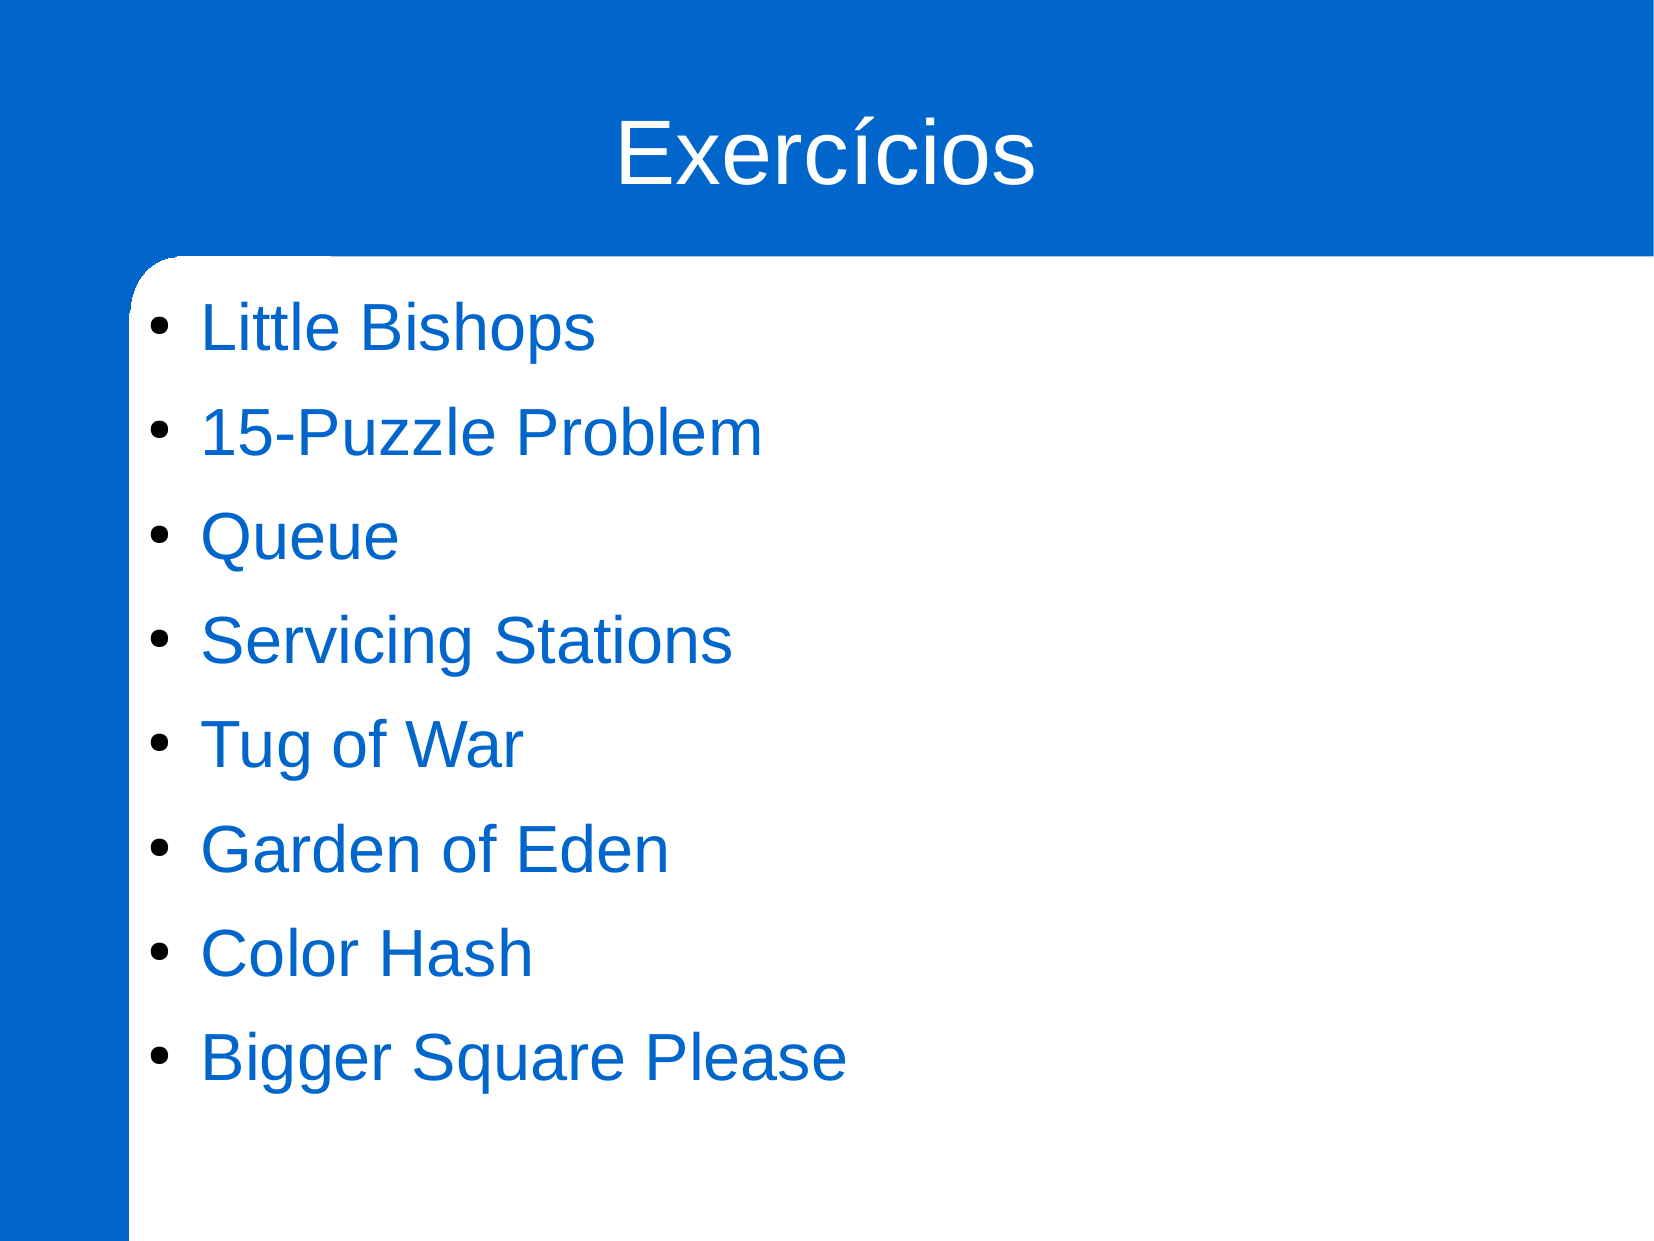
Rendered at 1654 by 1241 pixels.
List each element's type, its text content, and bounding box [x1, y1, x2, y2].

list Little Bishops 15-Puzzle Problem Queue Servicing Stations Tug of War Garden of Eden Color Hash Bigger Square Please [129, 290, 1619, 1241]
title Exercícios [82, 49, 1571, 257]
